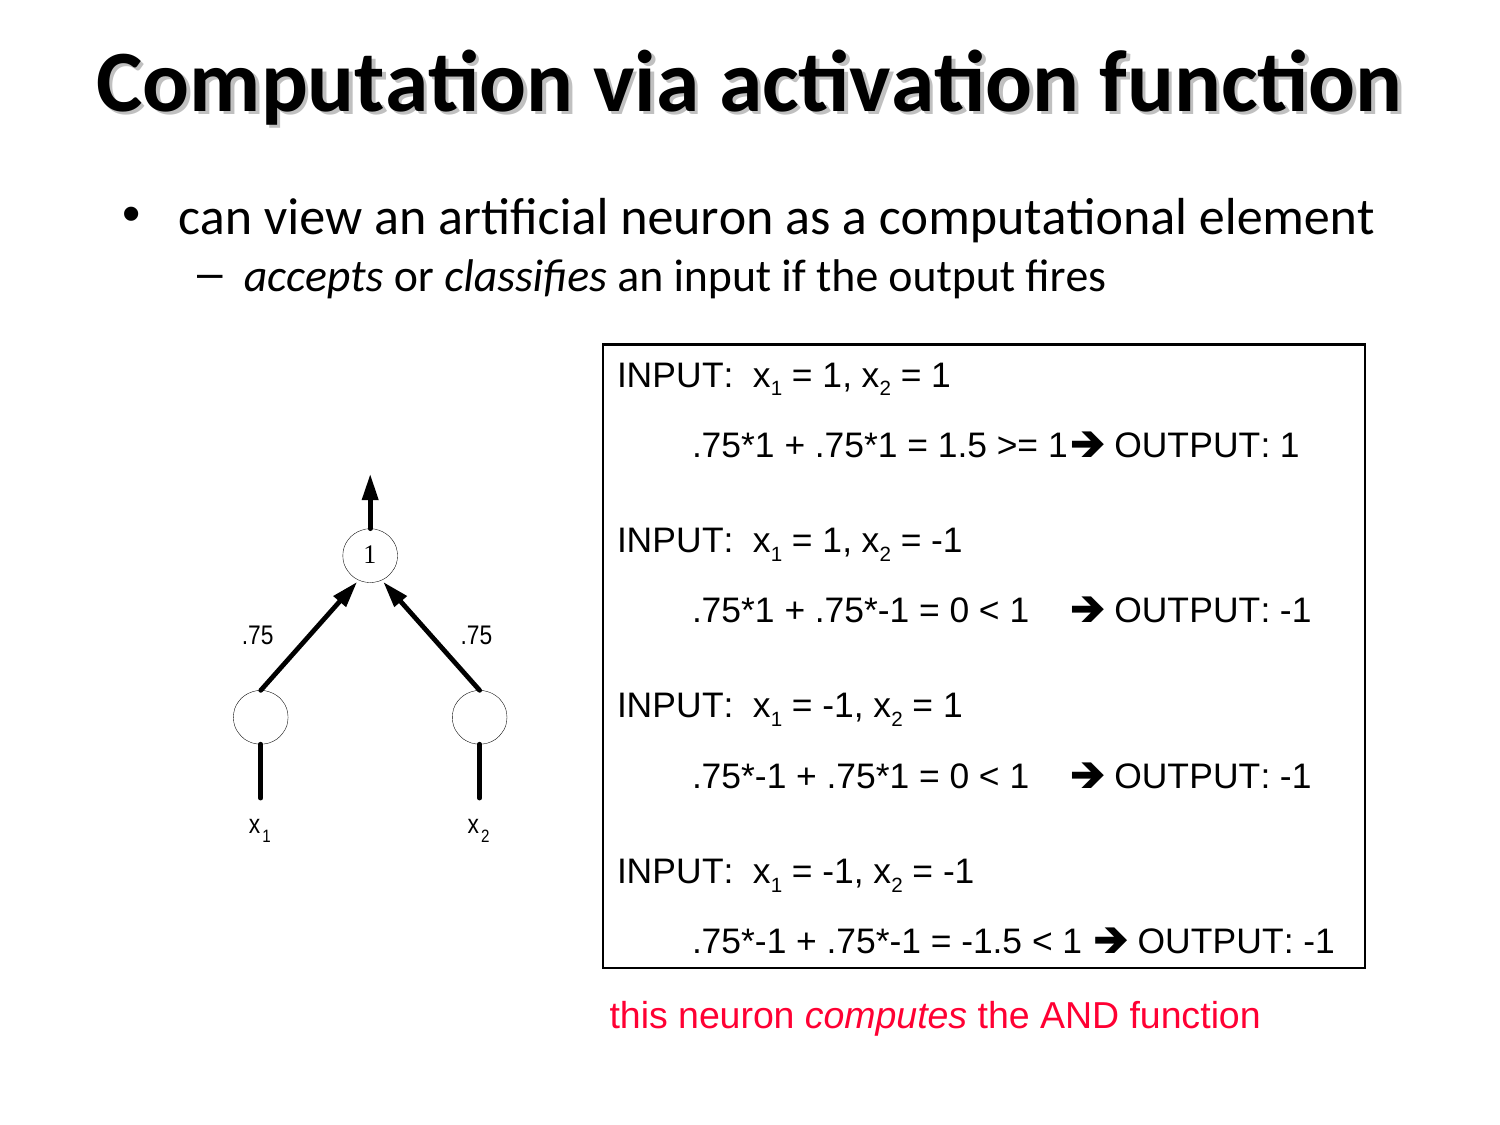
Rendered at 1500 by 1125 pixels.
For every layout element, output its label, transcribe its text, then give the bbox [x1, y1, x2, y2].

text_box this neuron computes the AND function [595, 984, 1417, 1044]
text_box INPUT: x1 = 1, x2 = 1 .75*1 + .75*1 = 1.5 >= 1  OUTPUT: 1 INPUT: x1 = 1, x2 = -1 .75*1 + .75*-1 = 0 < 1  OUTPUT: -1 INPUT: x1 = -1, x2 = 1 .75*-1 + .75*1 = 0 < 1  OUTPUT: -1 INPUT: x1 = -1, x2 = -1 .75*-1 + .75*-1 = -1.5 < 1  OUTPUT: -1 [602, 344, 1365, 968]
list can view an artificial neuron as a computational element accepts or classifies an input if the output fires [107, 187, 1467, 317]
chart [178, 445, 562, 879]
title Computation via activation function [0, 0, 1500, 153]
